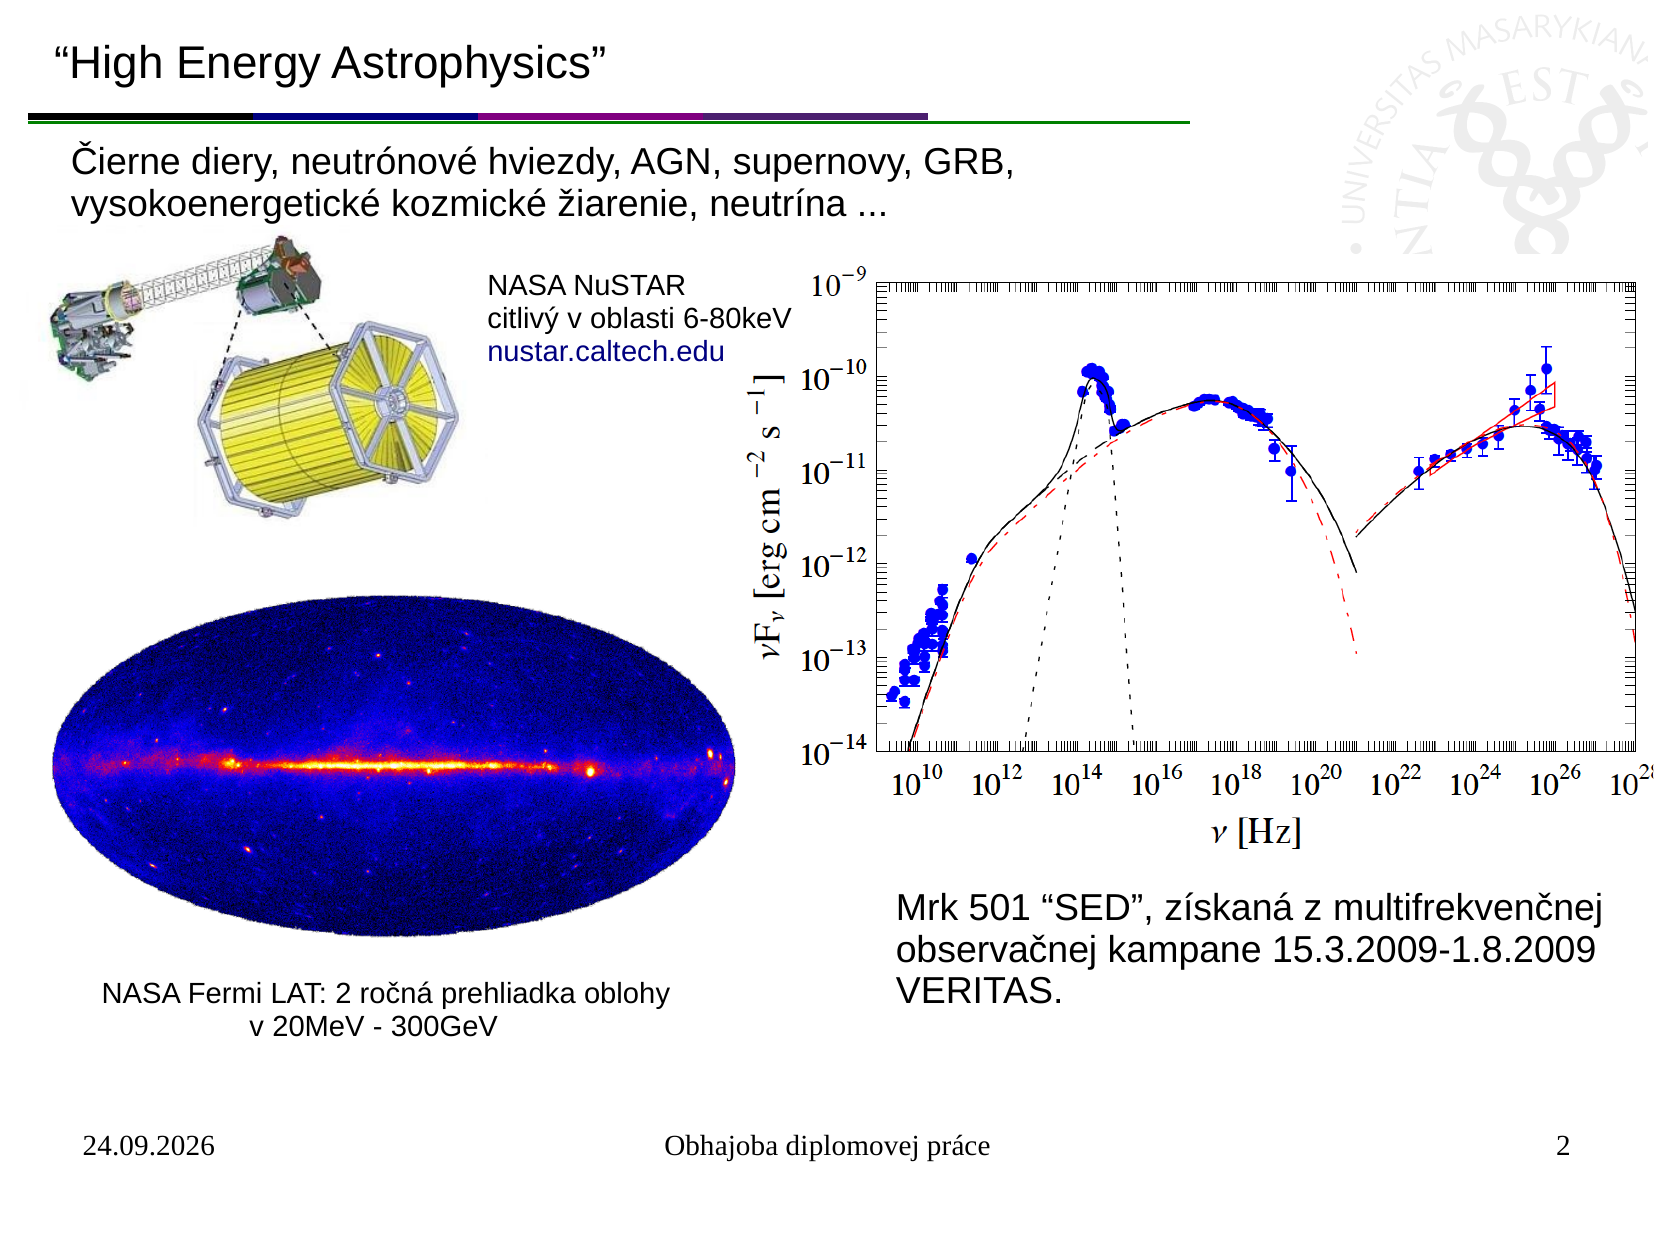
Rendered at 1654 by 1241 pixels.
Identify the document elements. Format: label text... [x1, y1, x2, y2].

text_box Mrk 501 “SED”, získaná z multifrekvenčnej observačnej kampane 15.3.2009-1.8.2009 VERITAS. [880, 878, 1619, 1123]
text_box “High Energy Astrophysics” [39, 29, 638, 96]
picture [19, 225, 488, 529]
picture [49, 0, 1654, 938]
text_box NASA NuSTAR citlivý v oblasti 6-80keV nustar.caltech.edu [472, 261, 807, 376]
text_box Čierne diery, neutrónové hviezdy, AGN, supernovy, GRB, vysokoenergetické kozmické žiarenie, neutrína ... [56, 132, 1051, 232]
text_box NASA Fermi LAT: 2 ročná prehliadka oblohy v 20MeV - 300GeV [86, 969, 693, 1051]
